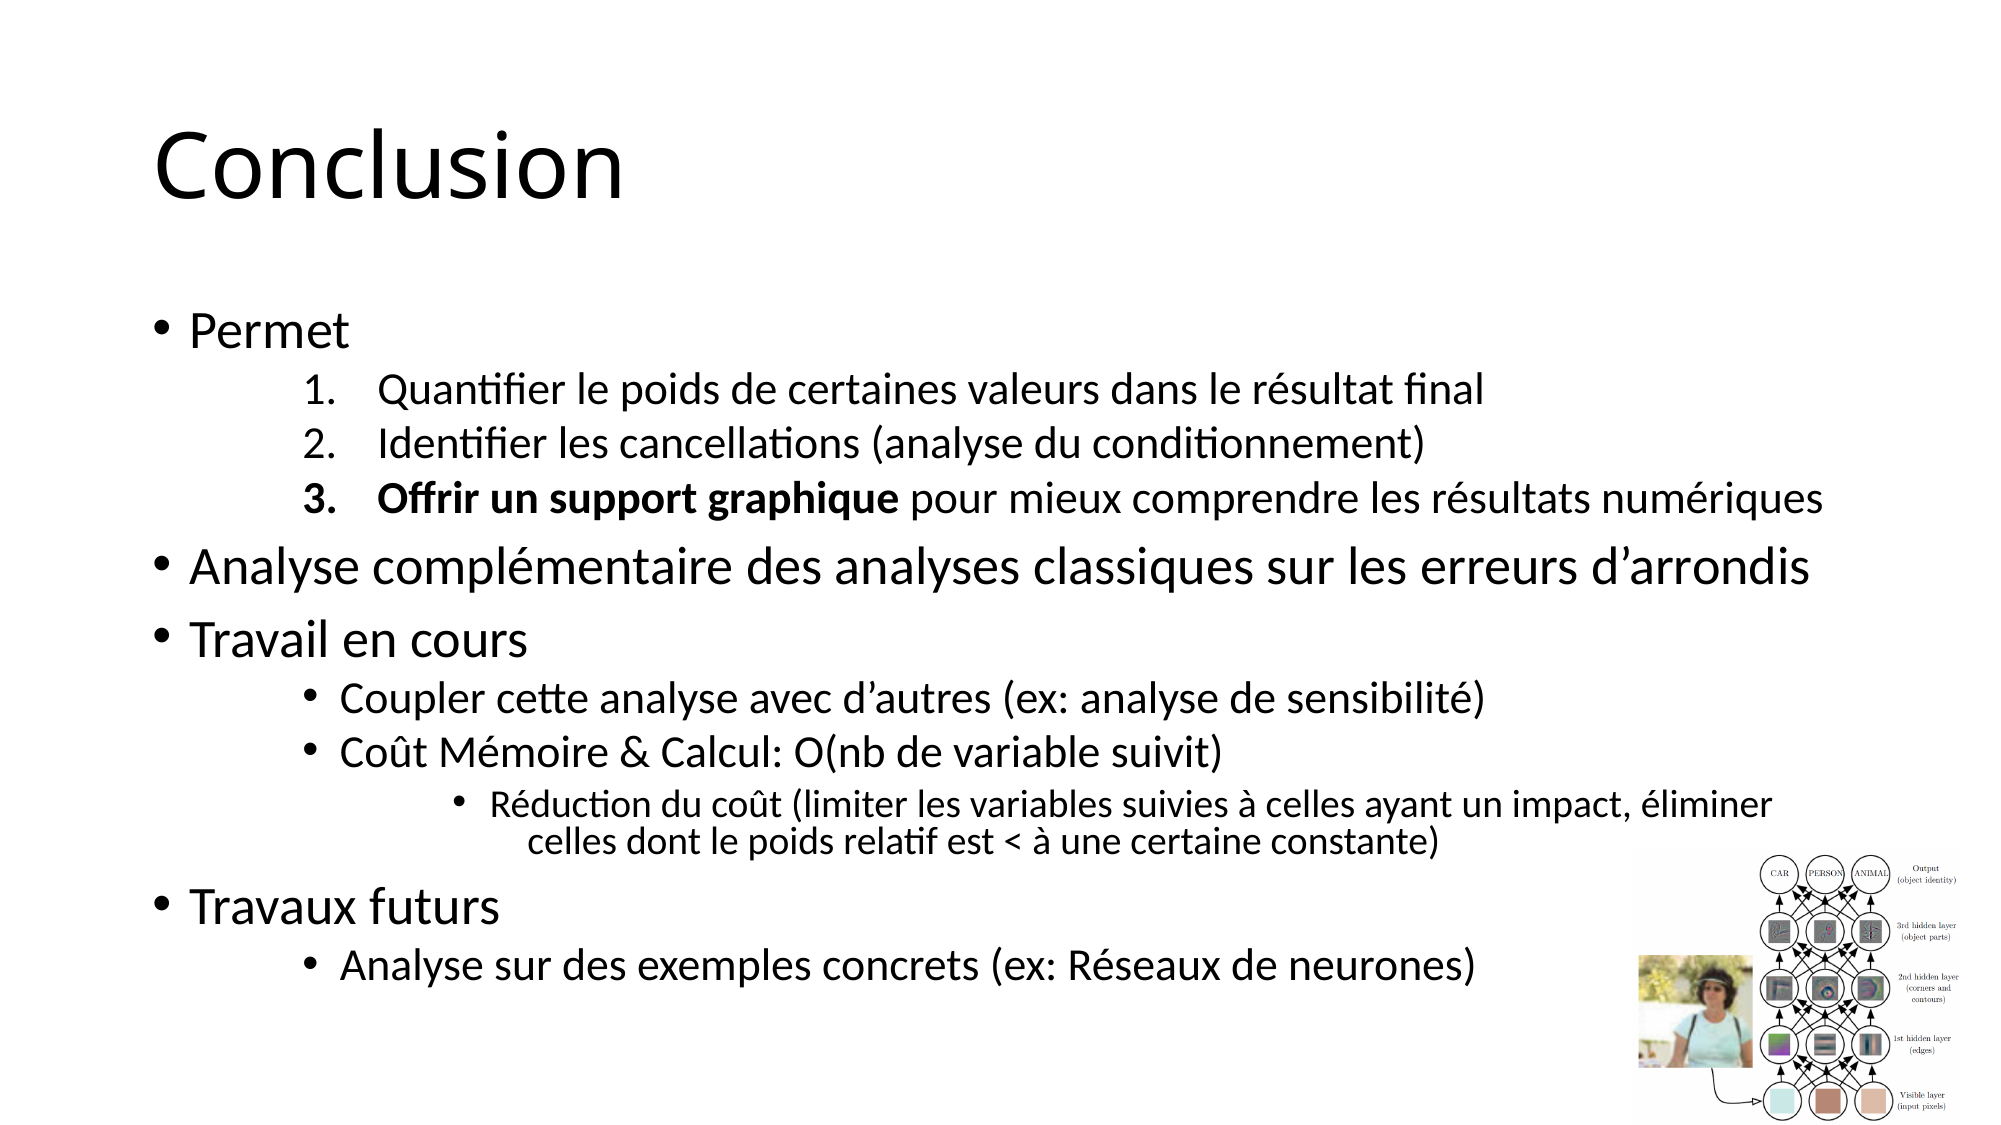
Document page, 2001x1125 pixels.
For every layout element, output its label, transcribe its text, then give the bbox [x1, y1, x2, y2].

title Conclusion [137, 59, 1863, 278]
picture [1630, 849, 1961, 1125]
list Permet Quantifier le poids de certaines valeurs dans le résultat final Identifier les cancellations (analyse du conditionnement) Offrir un support graphique pour mieux comprendre les résultats numériques Analyse complémentaire des analyses classiques sur les erreurs d’arrondis Travail en cours Coupler cette analyse avec d’autres (ex: analyse de sensibilité) Coût Mémoire & Calcul: O(nb de variable suivit) Réduction du coût (limiter les variables suivies à celles ayant un impact, éliminer celles dont le poids relatif est < à une certaine constante) Travaux futurs Analyse sur des exemples concrets (ex: Réseaux de neurones) [137, 299, 1863, 1014]
